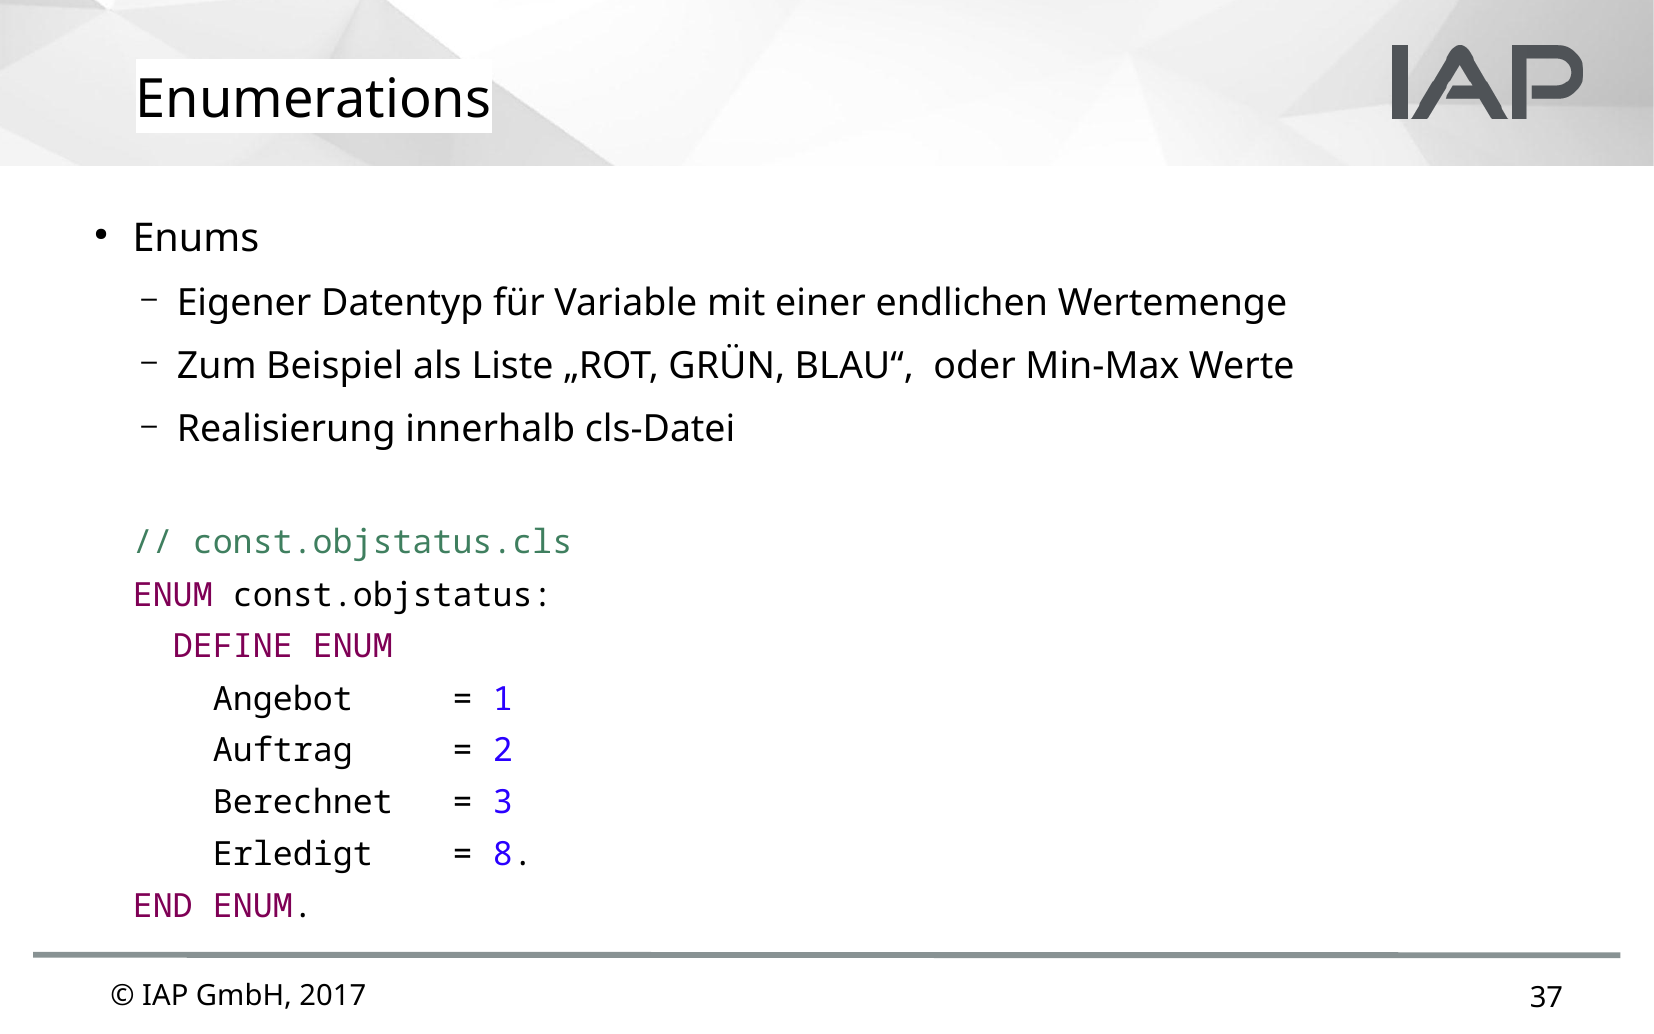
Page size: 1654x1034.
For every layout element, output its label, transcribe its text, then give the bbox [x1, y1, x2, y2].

text_box // const.objstatus.cls ENUM const.objstatus: DEFINE ENUM Angebot = 1 Auftrag = 2 Berechnet = 3 Erledigt = 8. END ENUM. [118, 504, 1040, 910]
list Enums Eigener Datentyp für Variable mit einer endlichen Wertemenge Zum Beispiel als Liste „ROT, GRÜN, BLAU“, oder Min-Max Werte Realisierung innerhalb cls-Datei [76, 200, 1589, 895]
title Enumerations [135, 41, 1264, 152]
picture [0, 0, 1654, 166]
